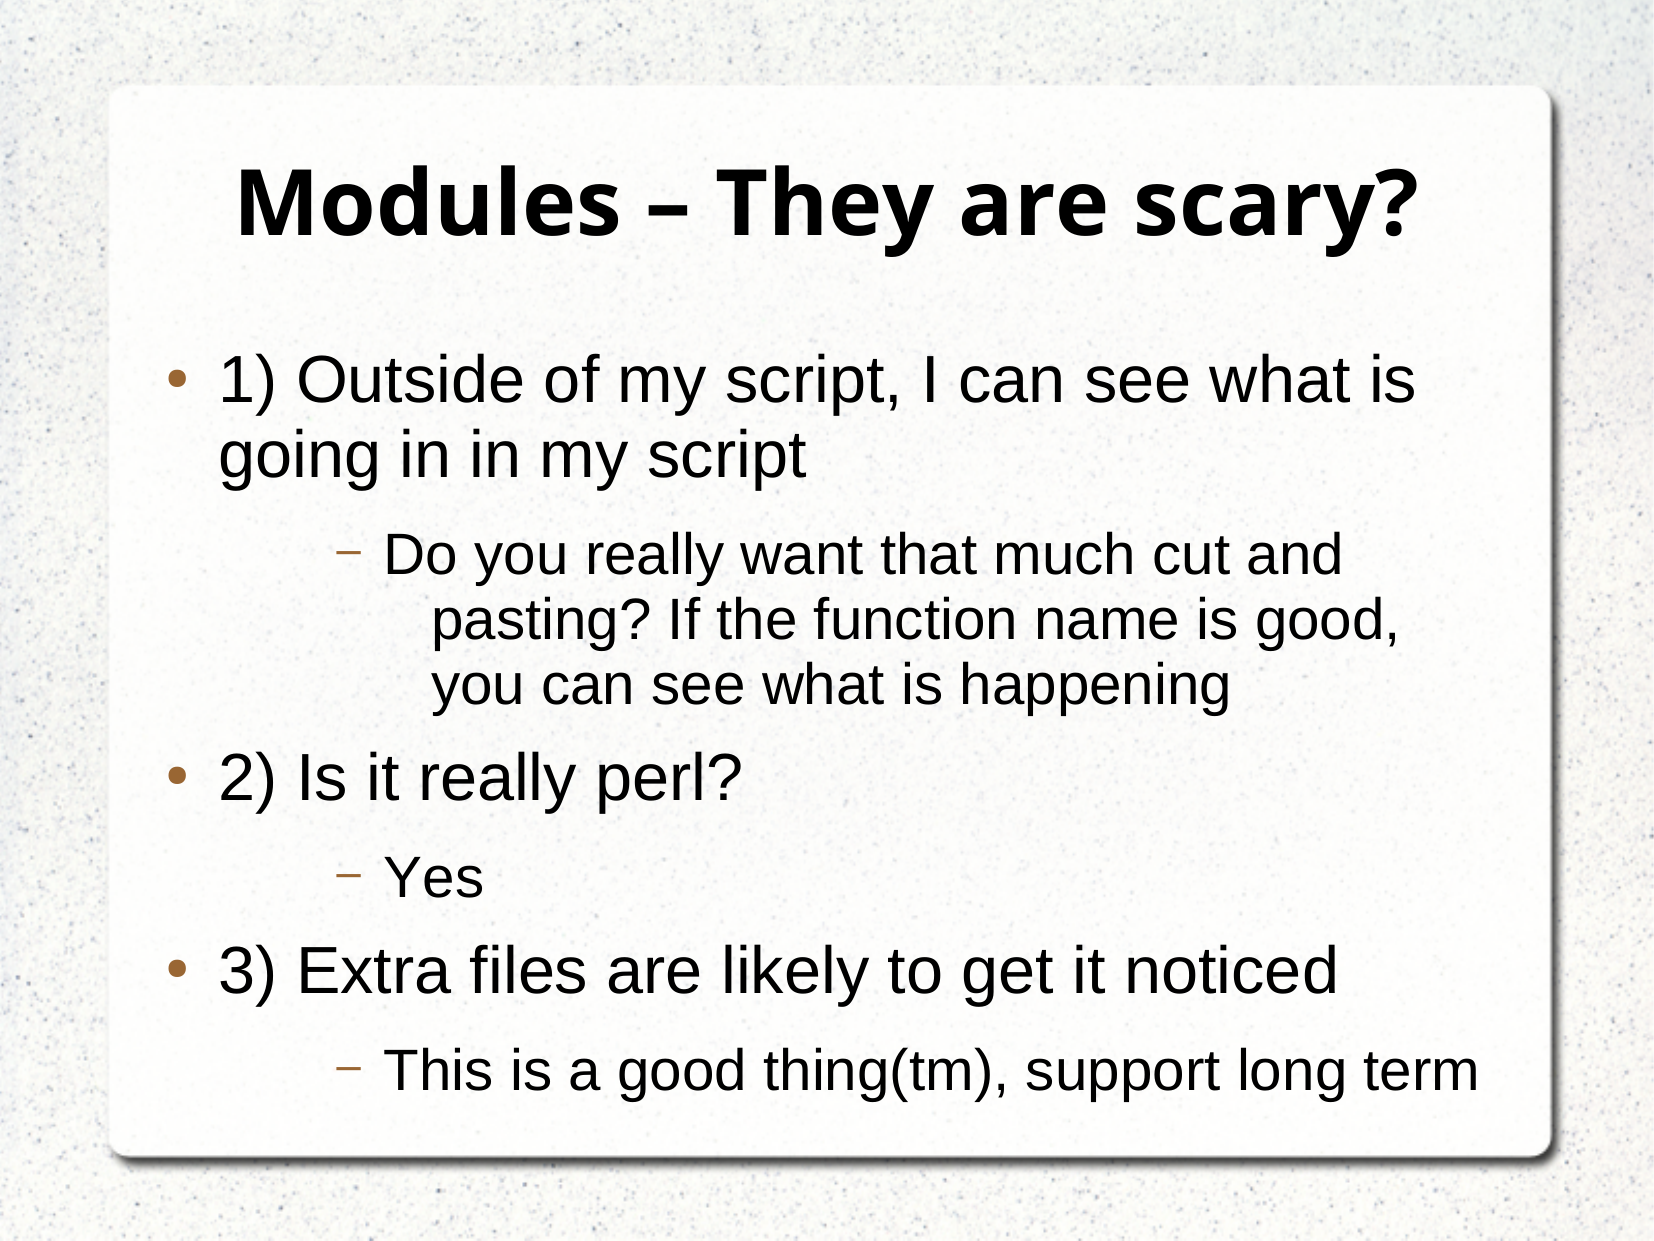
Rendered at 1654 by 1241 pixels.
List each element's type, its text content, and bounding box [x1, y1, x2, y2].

list 1) Outside of my script, I can see what is going in in my script Do you really want that much cut and pasting? If the function name is good, you can see what is happening 2) Is it really perl? Yes 3) Extra files are likely to get it noticed This is a good thing(tm), support long term [147, 342, 1506, 1102]
picture [0, 0, 1654, 1241]
title Modules – They are scary? [118, 96, 1536, 304]
